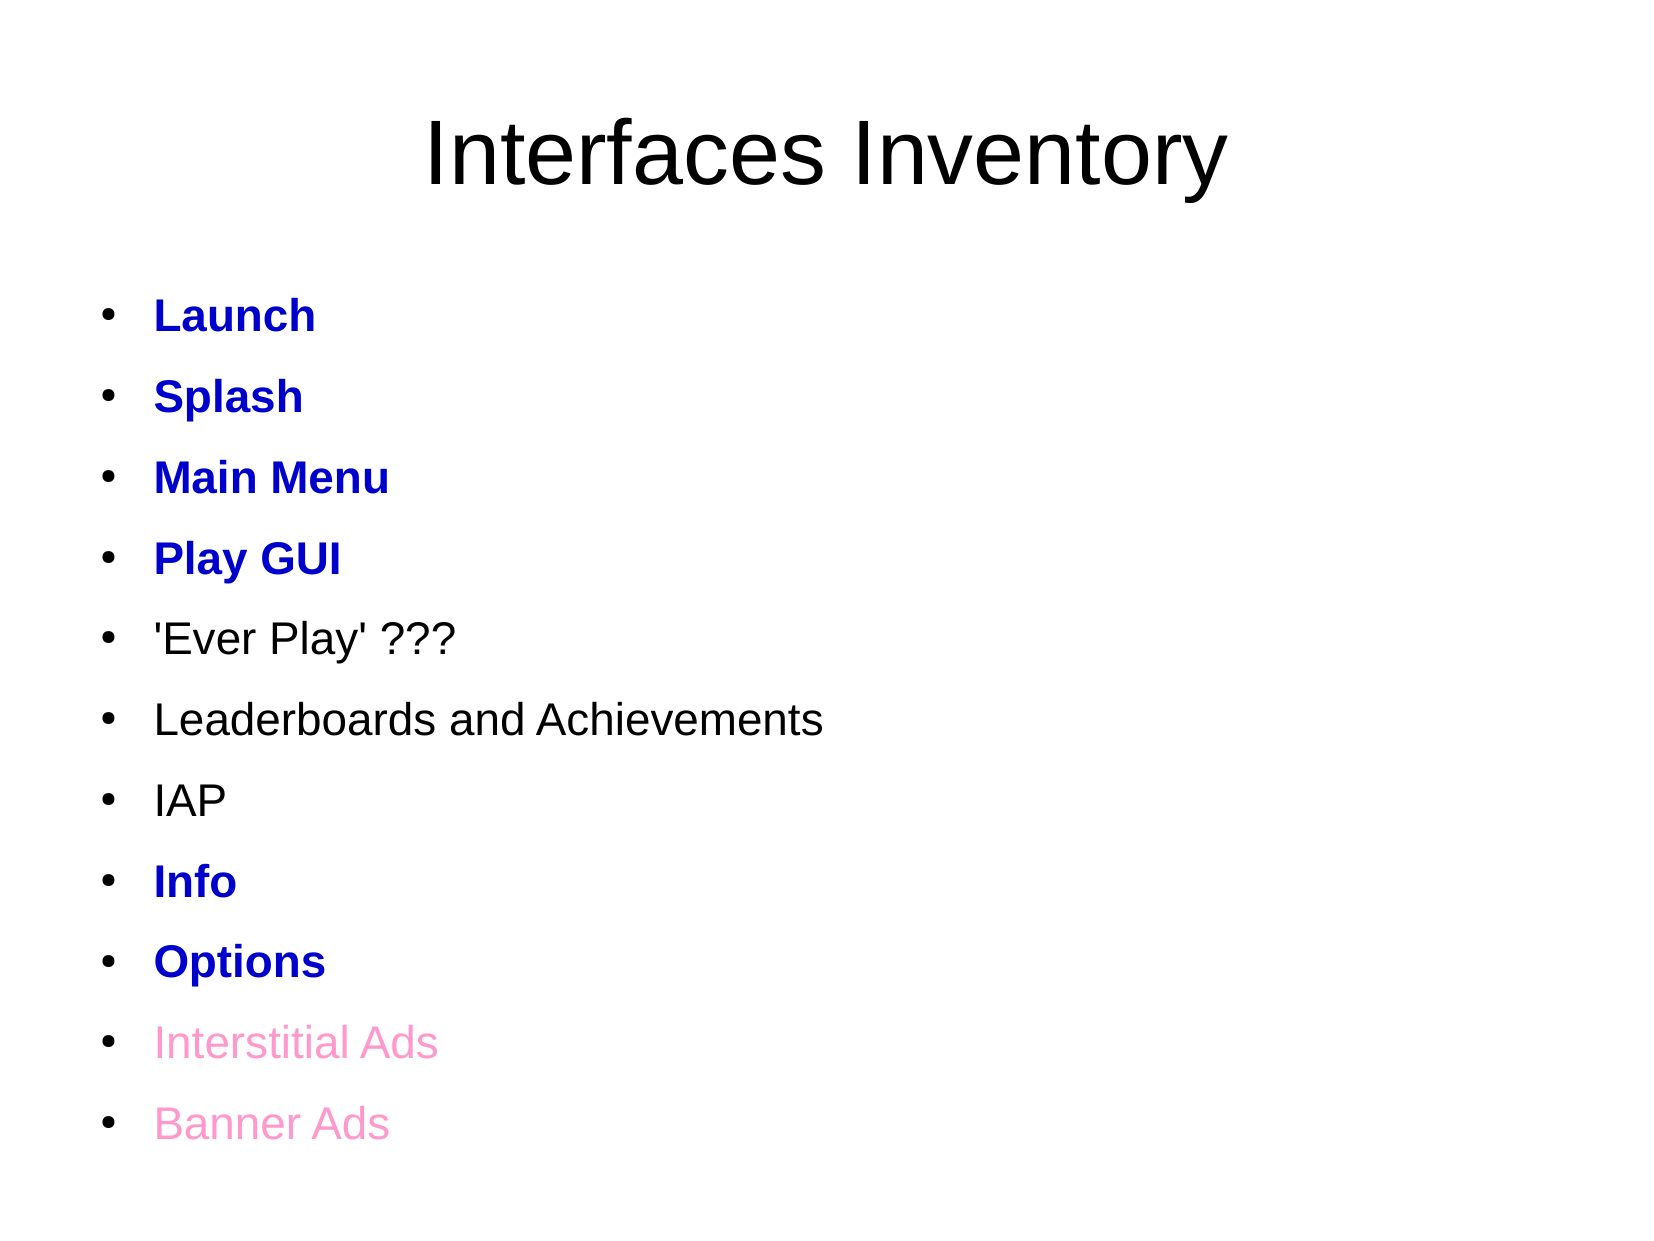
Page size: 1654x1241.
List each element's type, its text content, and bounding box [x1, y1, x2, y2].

title Interfaces Inventory [82, 49, 1571, 257]
list Launch Splash Main Menu Play GUI 'Ever Play' ??? Leaderboards and Achievements IAP Info Options Interstitial Ads Banner Ads [82, 290, 1571, 1155]
